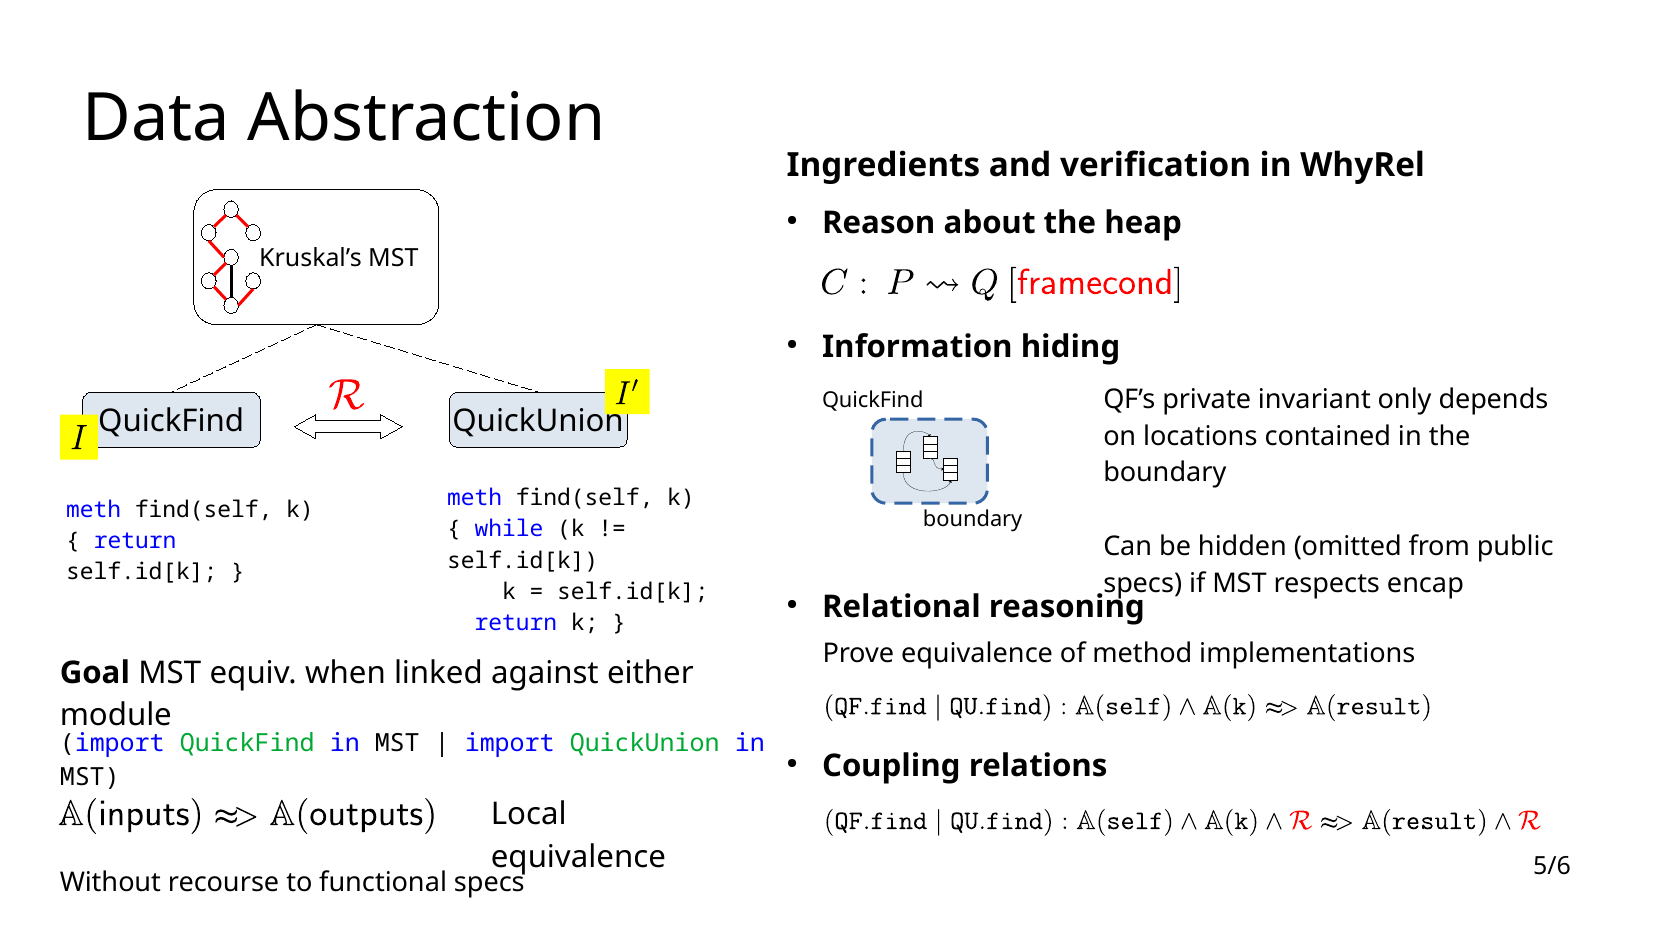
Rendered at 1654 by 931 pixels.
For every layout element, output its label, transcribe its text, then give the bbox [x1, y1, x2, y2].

text_box Ingredients and verification in WhyRel [771, 134, 1567, 197]
text_box boundary [908, 495, 1044, 542]
text_box [329, 379, 365, 410]
text_box [223, 200, 239, 218]
text_box [821, 266, 1179, 303]
title Data Abstraction [82, 37, 1571, 193]
text_box Without recourse to functional specs [45, 855, 558, 910]
text_box [201, 272, 217, 289]
text_box QuickFind [82, 392, 261, 448]
text_box Coupling relations [771, 735, 1312, 796]
text_box meth find(self, k) { return self.id[k]; } [51, 485, 346, 591]
text_box [223, 297, 239, 314]
text_box [245, 224, 261, 241]
text_box [245, 272, 261, 289]
text_box QuickFind [807, 376, 943, 424]
text_box [825, 808, 1541, 836]
text_box [224, 249, 239, 265]
text_box Prove equivalence of method implementations [807, 626, 1486, 681]
text_box Reason about the heap [771, 192, 1312, 252]
text_box meth find(self, k) { while (k != self.id[k]) k = self.id[k]; return k; } [432, 473, 767, 624]
text_box Goal MST equiv. when linked against either module [45, 642, 766, 703]
text_box QuickUnion [449, 392, 628, 448]
text_box Information hiding [771, 316, 1312, 376]
text_box Local equivalence [476, 784, 758, 845]
text_box [605, 369, 650, 415]
text_box [58, 798, 434, 835]
text_box [201, 224, 217, 241]
text_box QF’s private invariant only depends on locations contained in the boundary Can be hidden (omitted from public specs) if MST respects encap [1053, 372, 1594, 585]
text_box [60, 414, 98, 460]
text_box [871, 419, 988, 504]
text_box [824, 694, 1430, 722]
text_box (import QuickFind in MST | import QuickUnion in MST) [45, 717, 781, 766]
text_box Relational reasoning [771, 576, 1312, 636]
text_box [294, 414, 403, 439]
text_box Kruskal’s MST [193, 189, 439, 325]
